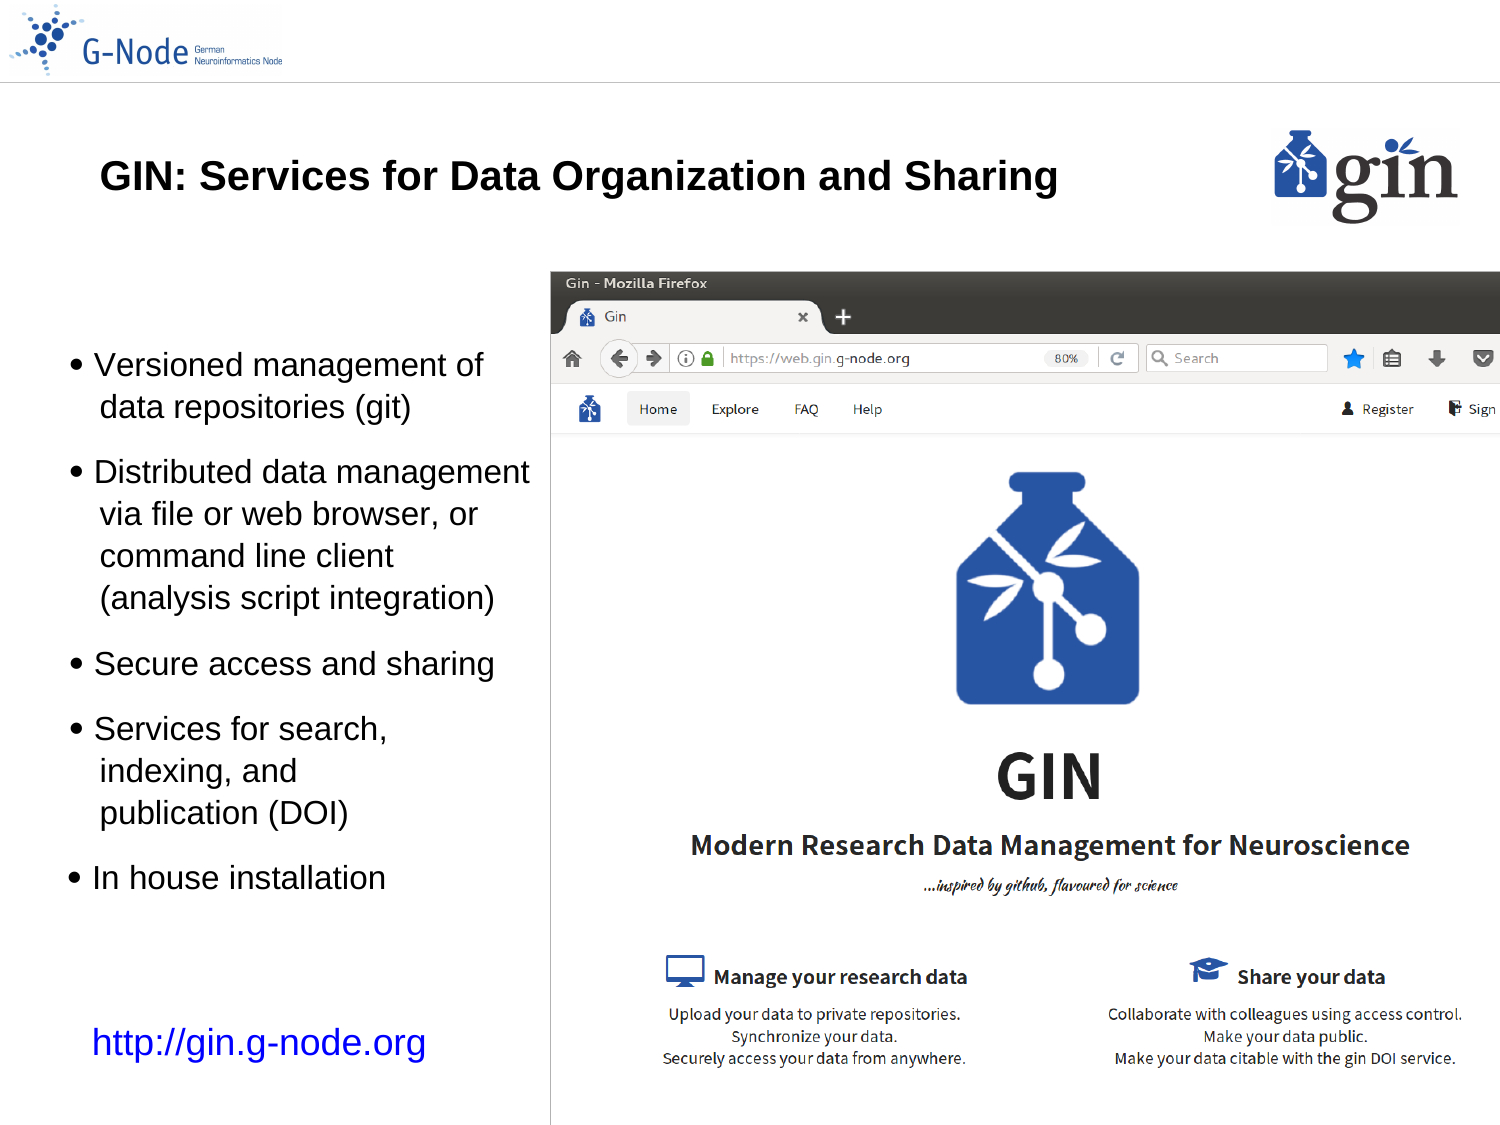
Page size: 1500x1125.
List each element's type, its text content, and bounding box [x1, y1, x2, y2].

picture [9, 4, 282, 76]
text_box GIN: Services for Data Organization and Sharing [84, 140, 1271, 207]
text_box http://gin.g-node.org [27, 1010, 492, 1071]
picture [550, 271, 1500, 1125]
picture [1271, 128, 1460, 226]
text_box  Versioned management of data repositories (git)  Distributed data management via file or web browser, or command line client (analysis script integration)  Secure access and sharing  Services for search, indexing, and publication (DOI)  In house installation [37, 333, 548, 970]
